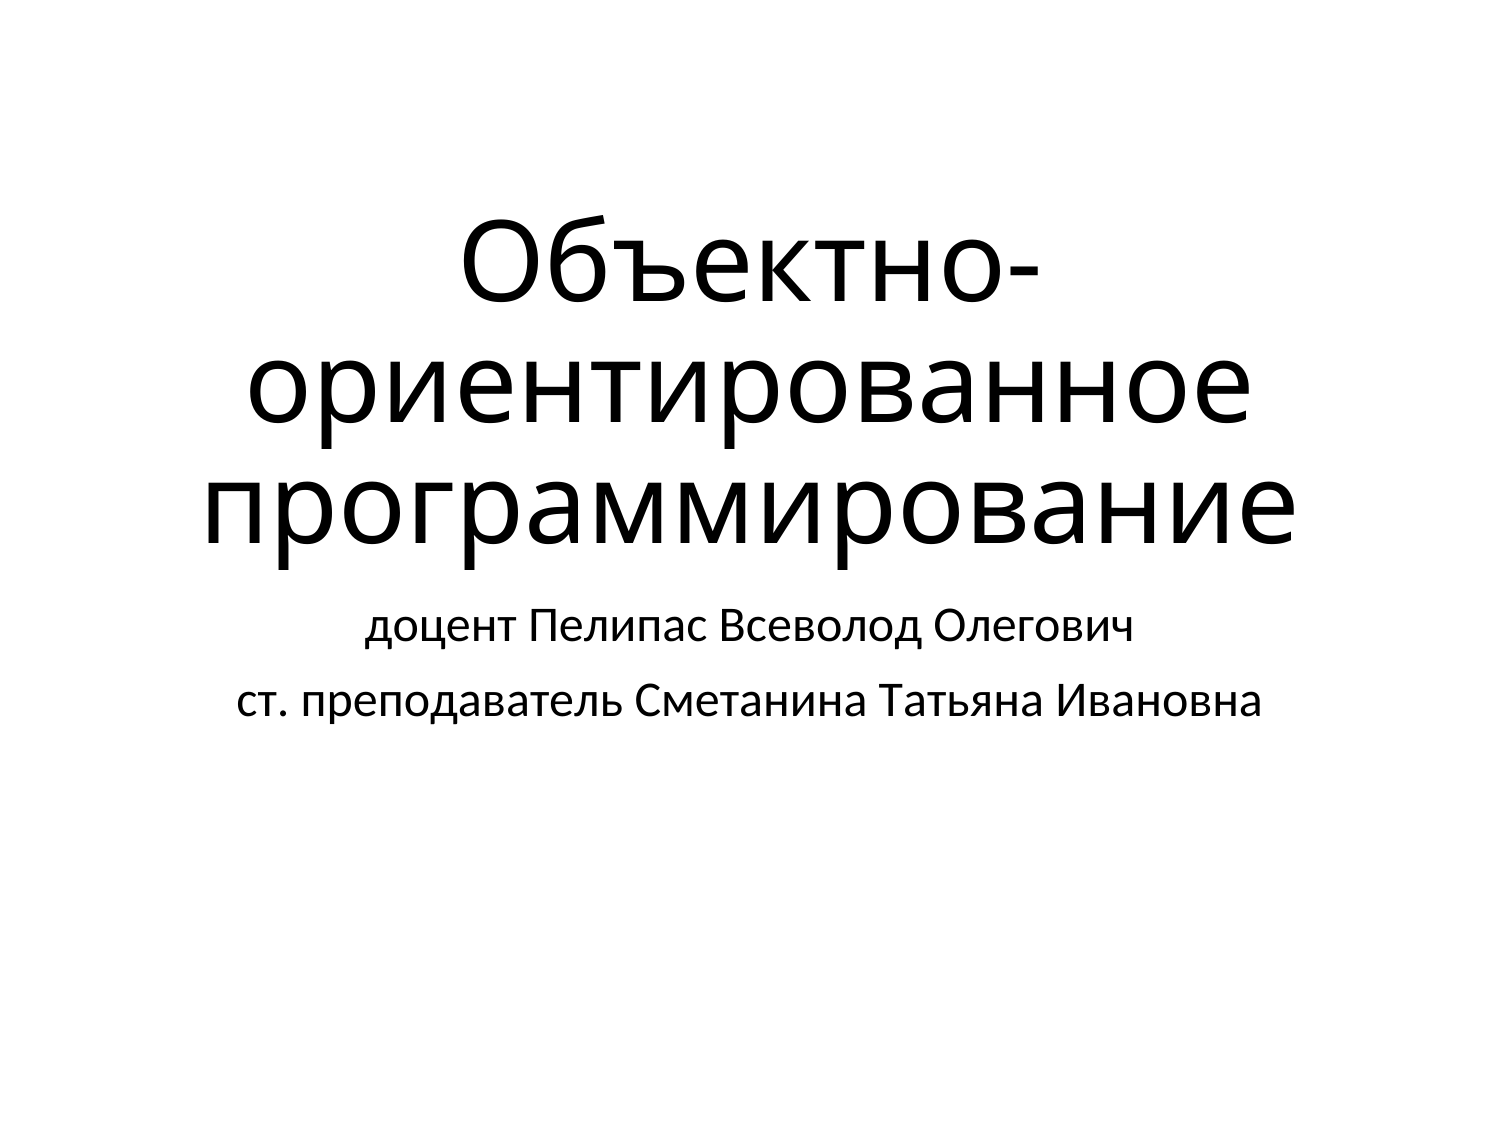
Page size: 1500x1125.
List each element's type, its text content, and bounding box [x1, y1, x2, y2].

title Объектно-ориентированное программирование [112, 184, 1388, 576]
subtitle доцент Пелипас Всеволод Олегович ст. преподаватель Сметанина Татьяна Ивановна [187, 590, 1313, 863]
